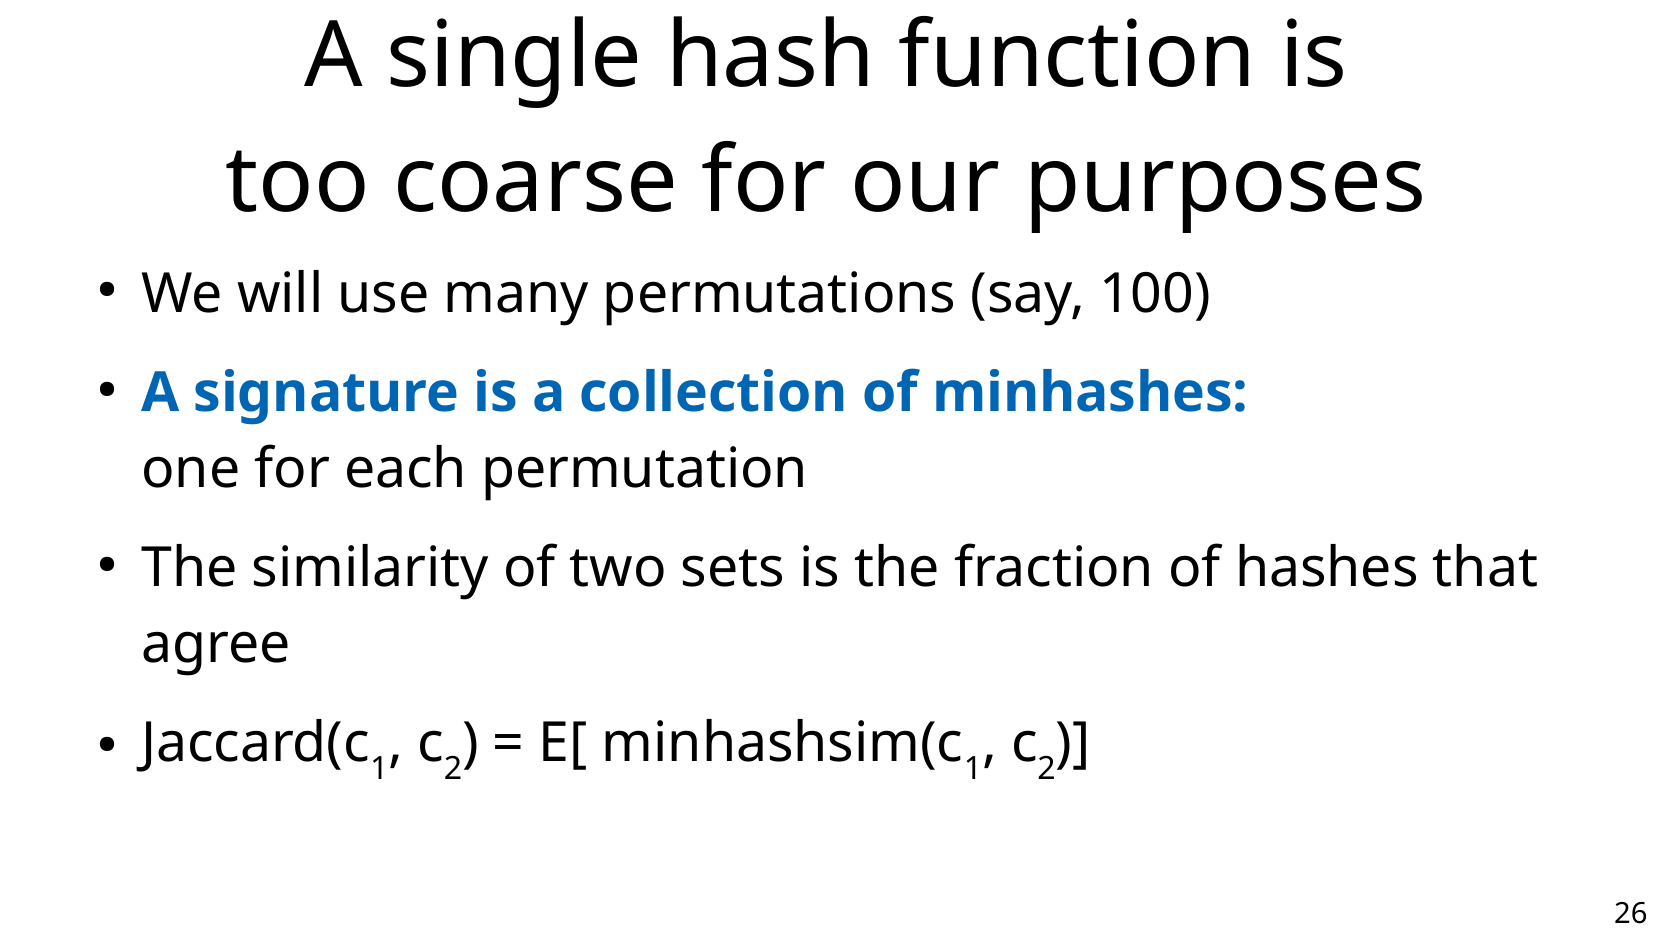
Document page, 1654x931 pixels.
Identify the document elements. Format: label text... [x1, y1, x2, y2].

title A single hash function is too coarse for our purposes [82, 1, 1571, 226]
list We will use many permutations (say, 100) A signature is a collection of minhashes: one for each permutation The similarity of two sets is the fraction of hashes that agree Jaccard(c1, c2) = E[ minhashsim(c1, c2)] [82, 253, 1571, 793]
